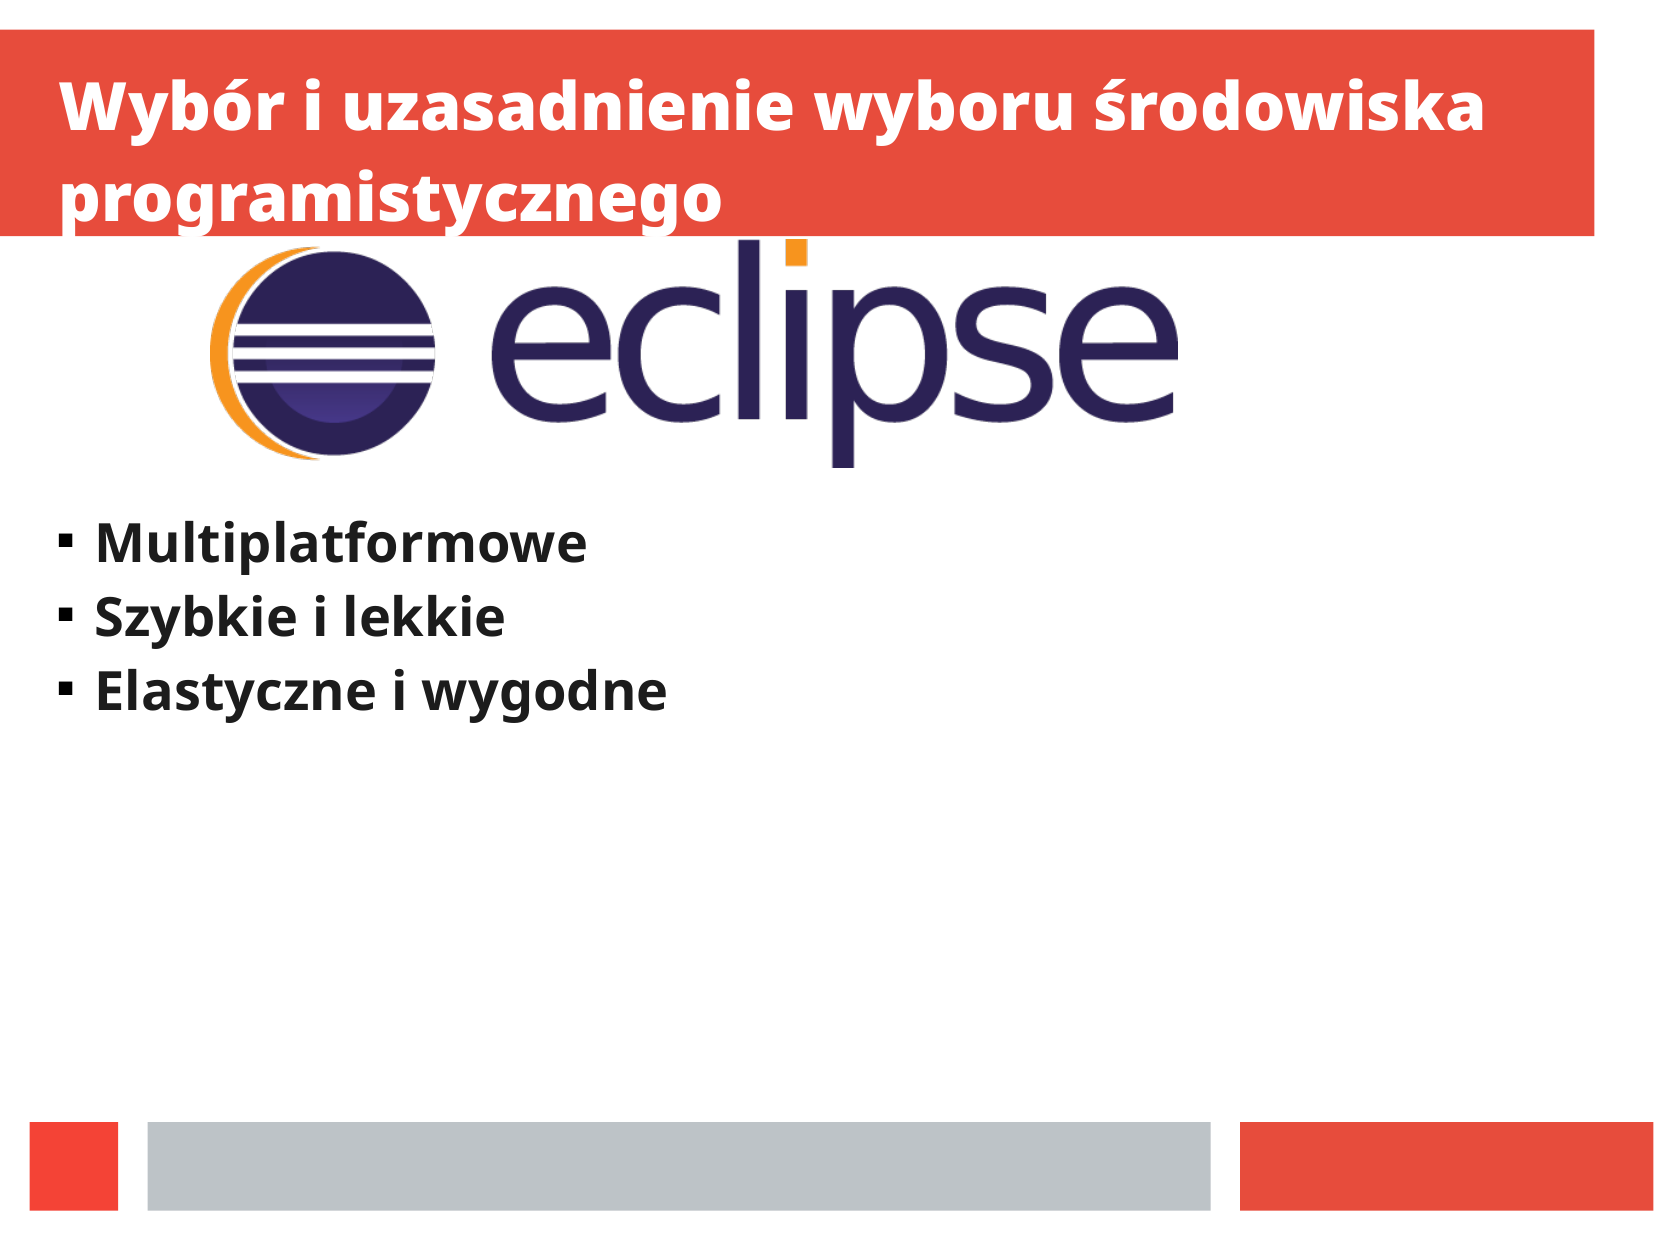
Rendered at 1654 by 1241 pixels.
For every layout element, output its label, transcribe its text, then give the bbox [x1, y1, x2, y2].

picture [210, 239, 1178, 468]
title Wybór i uzasadnienie wyboru środowiska programistycznego [59, 59, 1595, 207]
subtitle Multiplatformowe Szybkie i lekkie Elastyczne i wygodne [59, 504, 1565, 1093]
